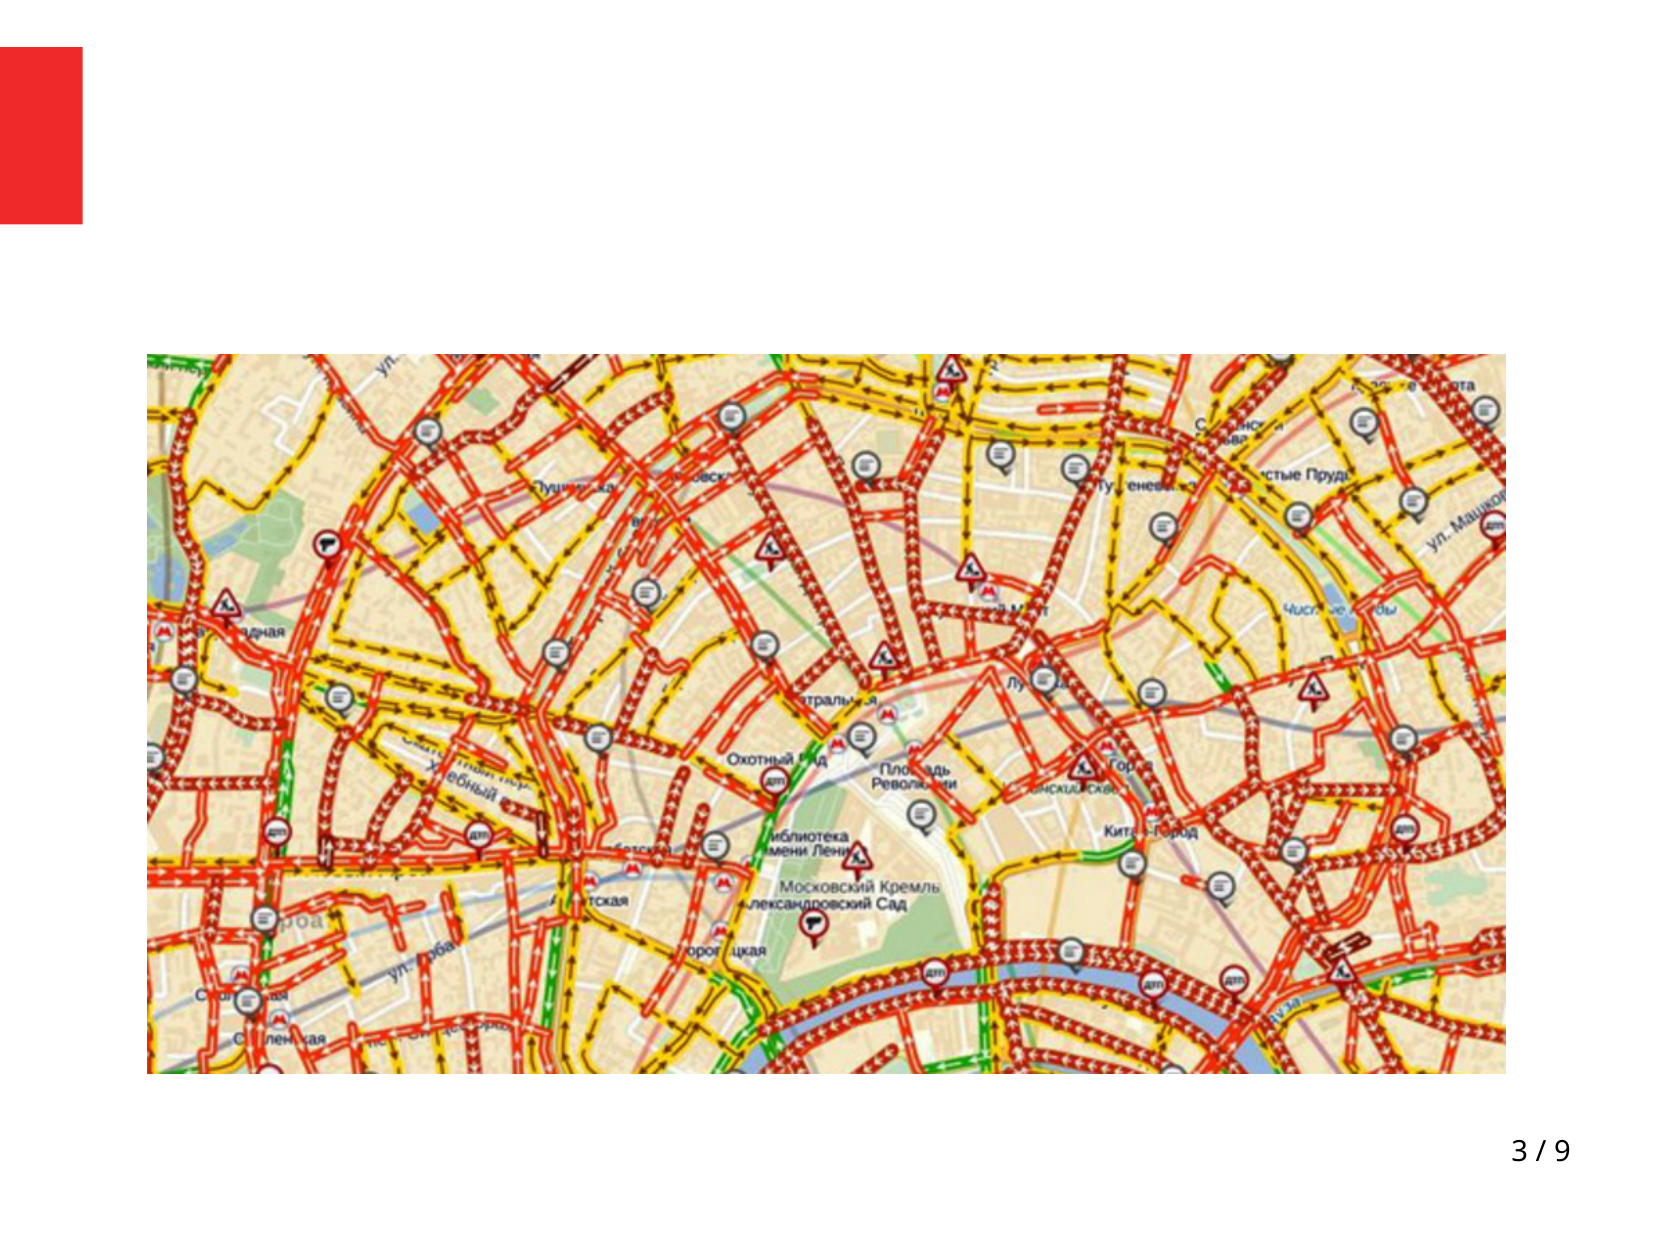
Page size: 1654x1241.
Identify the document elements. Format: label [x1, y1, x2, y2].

picture [147, 354, 1506, 1074]
